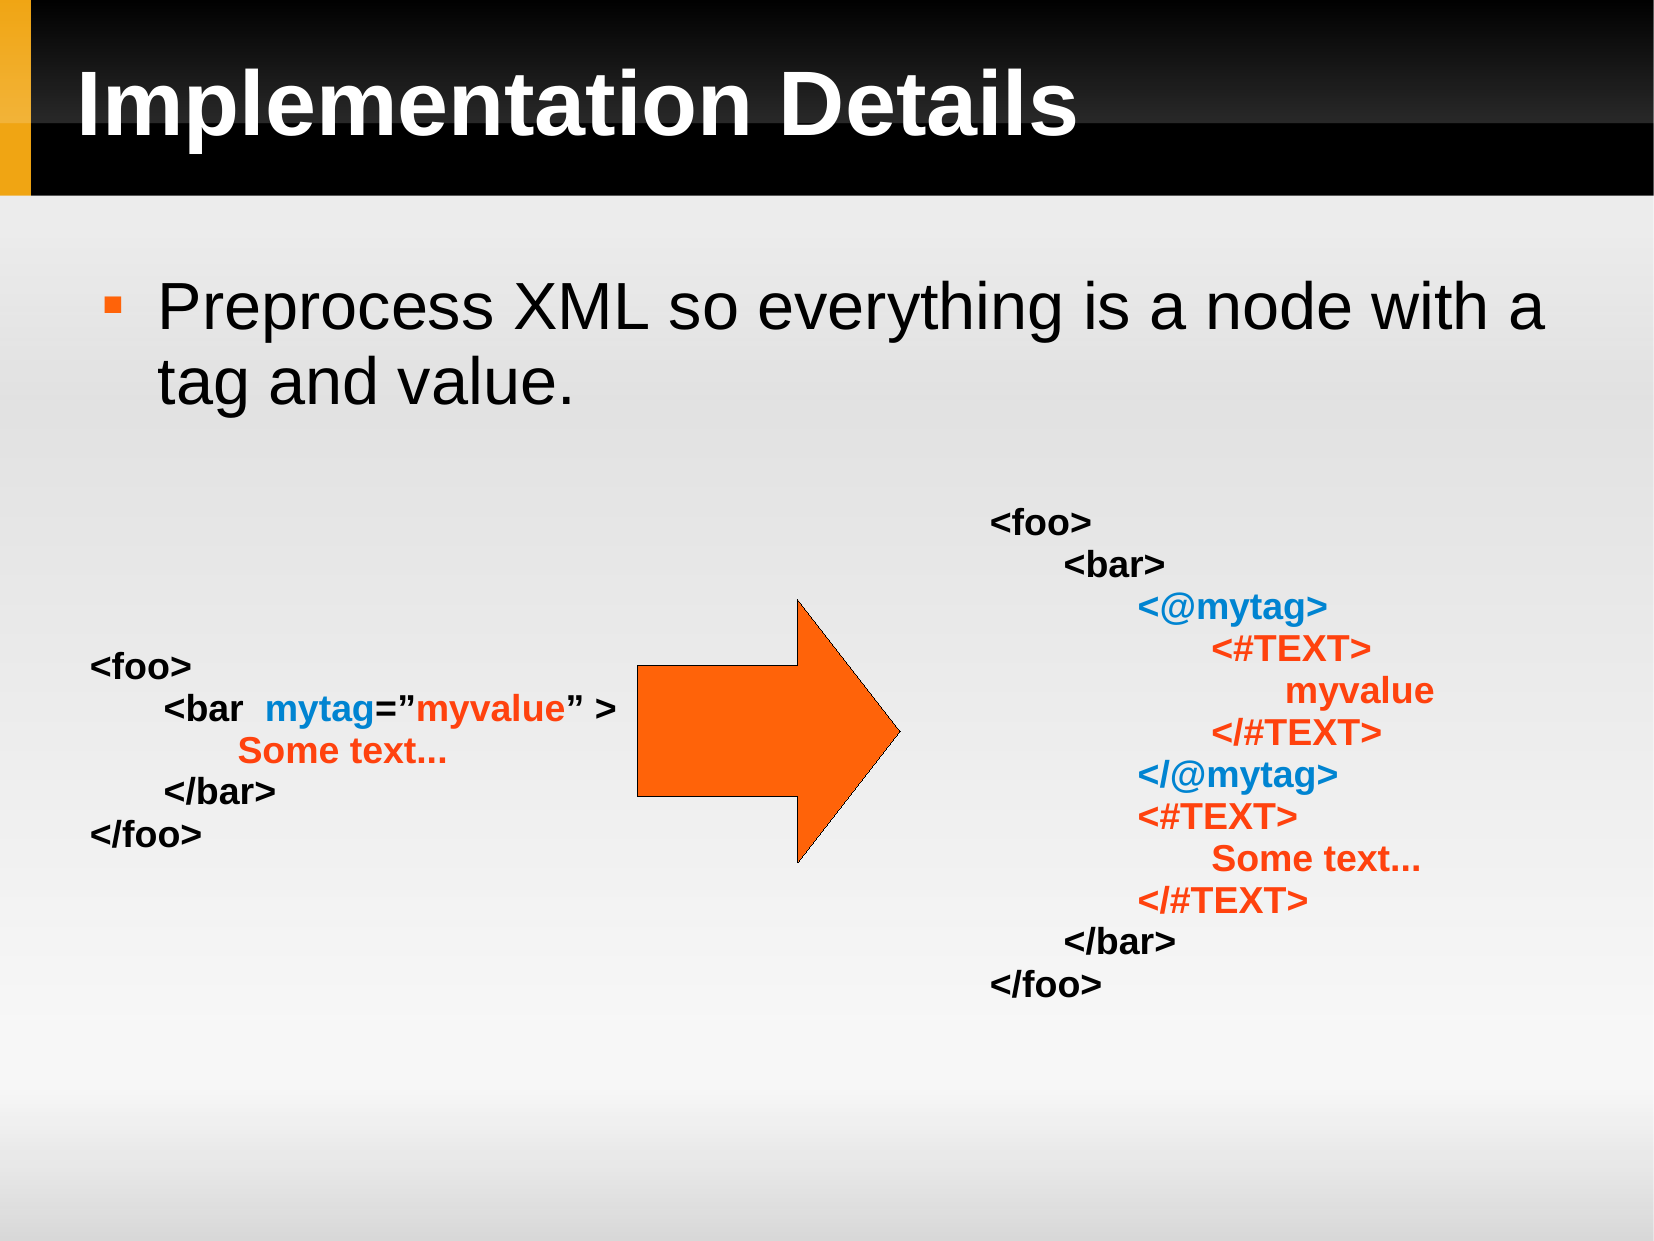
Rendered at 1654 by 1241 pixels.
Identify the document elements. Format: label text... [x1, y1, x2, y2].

list Preprocess XML so everything is a node with a tag and value. [86, 269, 1576, 1088]
picture [0, 0, 1654, 1241]
text_box <foo> <bar mytag=”myvalue” > Some text... </bar> </foo> [75, 637, 676, 863]
text_box [637, 599, 901, 863]
text_box <foo> <bar> <@mytag> <#TEXT> myvalue </#TEXT> </@mytag> <#TEXT> Some text... </#TEXT> </bar> </foo> [975, 493, 1576, 1013]
title Implementation Details [76, 0, 1565, 208]
